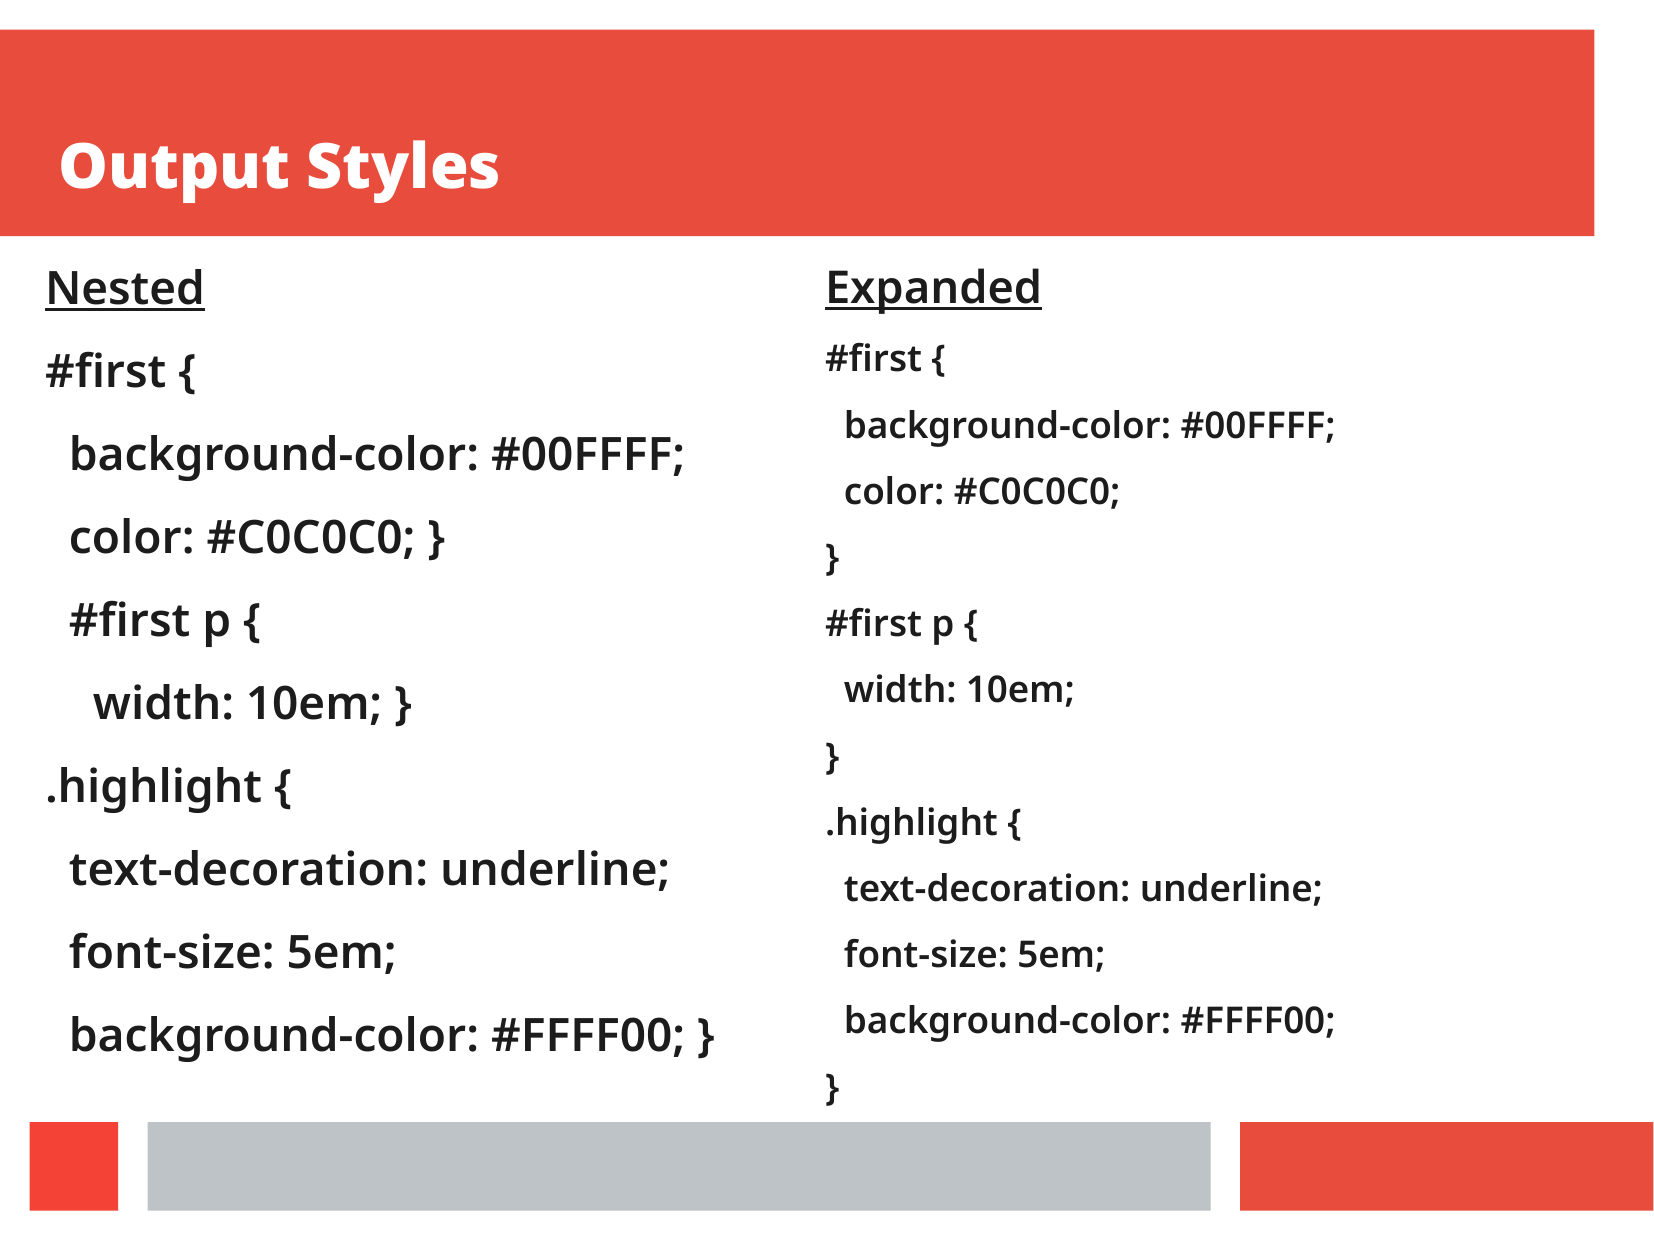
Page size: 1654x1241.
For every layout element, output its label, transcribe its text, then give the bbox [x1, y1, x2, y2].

title Output Styles [59, 59, 1595, 207]
list Expanded #first { background-color: #00FFFF; color: #C0C0C0; } #first p { width: 10em; } .highlight { text-decoration: underline; font-size: 5em; background-color: #FFFF00; } [825, 255, 1606, 1126]
list Nested #first { background-color: #00FFFF; color: #C0C0C0; } #first p { width: 10em; } .highlight { text-decoration: underline; font-size: 5em; background-color: #FFFF00; } [45, 255, 781, 1081]
